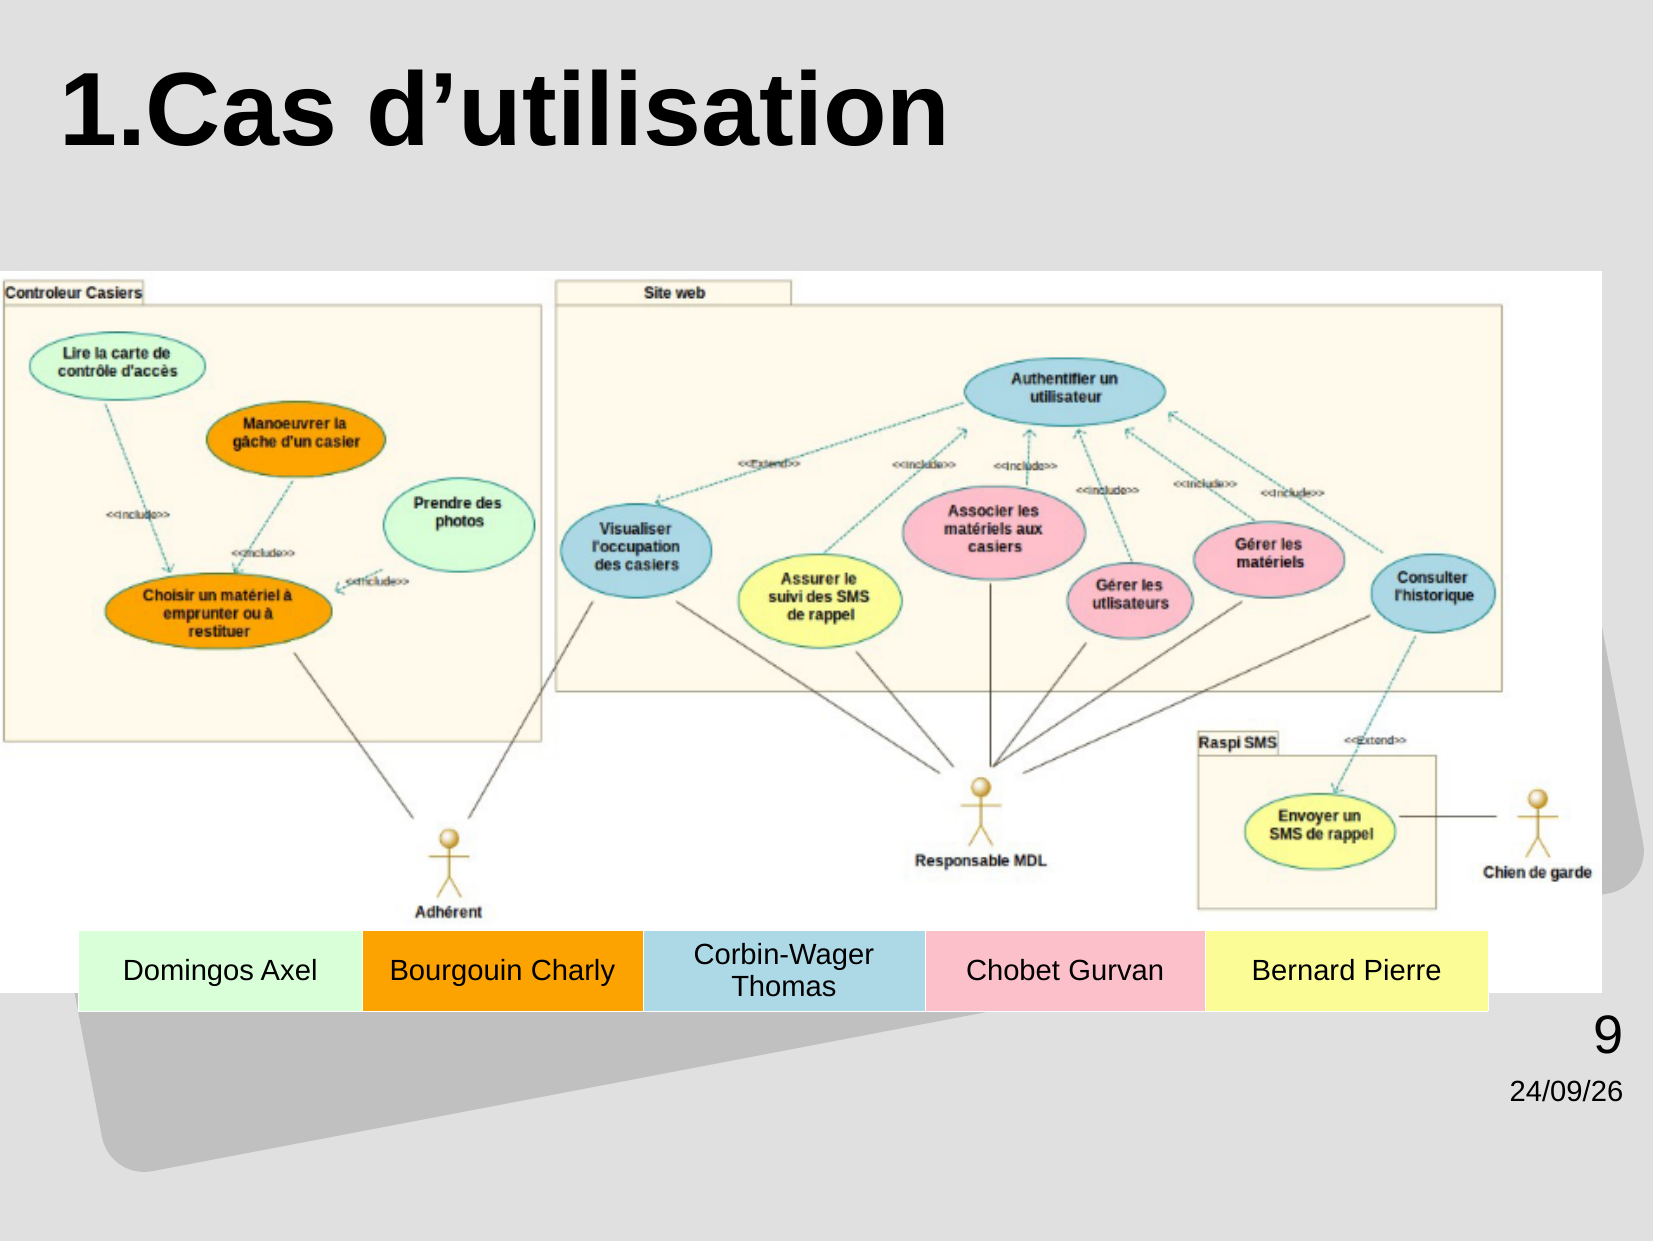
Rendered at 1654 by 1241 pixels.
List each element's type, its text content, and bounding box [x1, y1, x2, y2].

table_header Bourgouin Charly [363, 931, 643, 1011]
table_header Domingos Axel [79, 931, 362, 1011]
title 1.Cas d’utilisation [59, 4, 1547, 213]
table_header Corbin-Wager Thomas [644, 931, 925, 1011]
table_header Chobet Gurvan [926, 931, 1205, 1011]
picture [0, 271, 1602, 993]
table_header Bernard Pierre [1206, 931, 1488, 1011]
